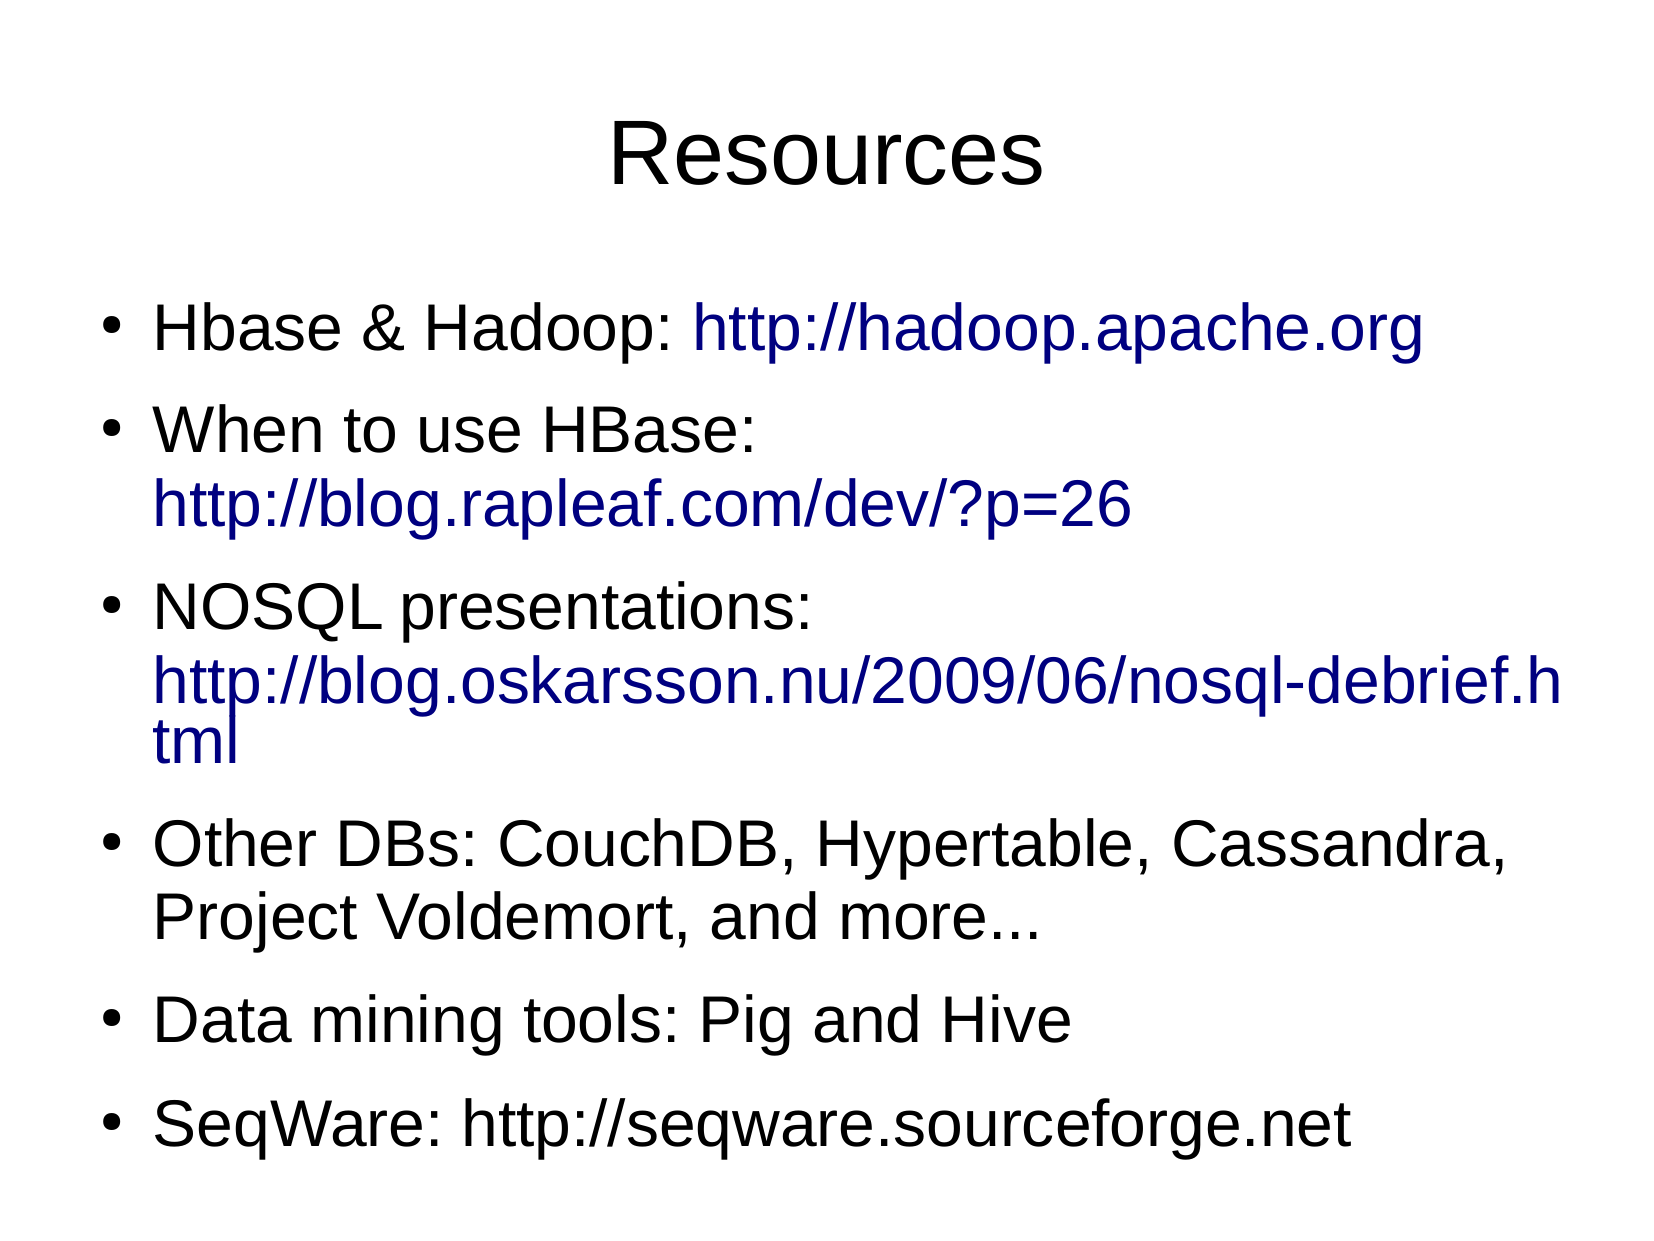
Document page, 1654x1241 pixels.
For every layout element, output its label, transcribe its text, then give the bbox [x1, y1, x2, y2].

title Resources [82, 56, 1571, 250]
list Hbase & Hadoop: http://hadoop.apache.org When to use HBase: http://blog.rapleaf.com/dev/?p=26 NOSQL presentations: http://blog.oskarsson.nu/2009/06/nosql-debrief.html Other DBs: CouchDB, Hypertable, Cassandra, Project Voldemort, and more... Data mining tools: Pig and Hive SeqWare: http://seqware.sourceforge.net [82, 290, 1571, 1109]
